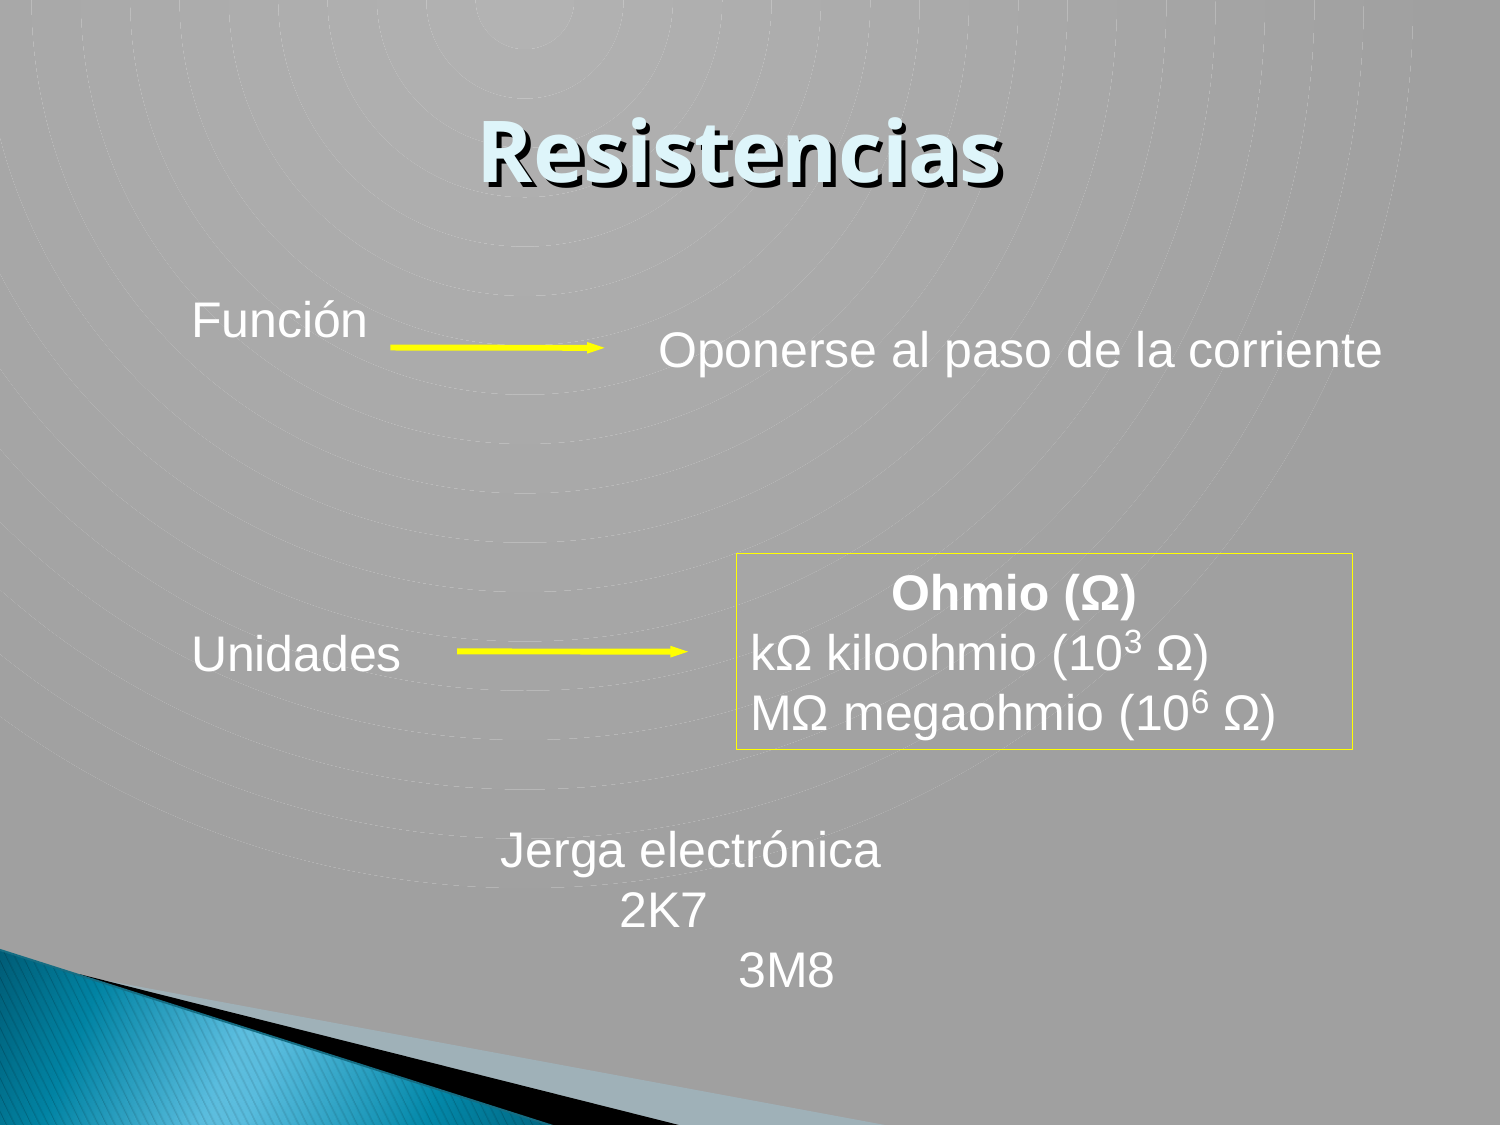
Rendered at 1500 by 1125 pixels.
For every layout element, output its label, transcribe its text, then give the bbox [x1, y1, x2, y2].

text_box Jerga electrónica 2K7 3M8 [486, 809, 1258, 1006]
title Resistencias [64, 54, 1415, 243]
text_box Función [176, 309, 391, 386]
text_box Oponerse al paso de la corriente [658, 317, 1462, 378]
text_box Unidades [176, 613, 514, 690]
text_box Ohmio (Ω) kΩ kiloohmio (103 Ω) MΩ megaohmio (106 Ω) [736, 553, 1353, 750]
